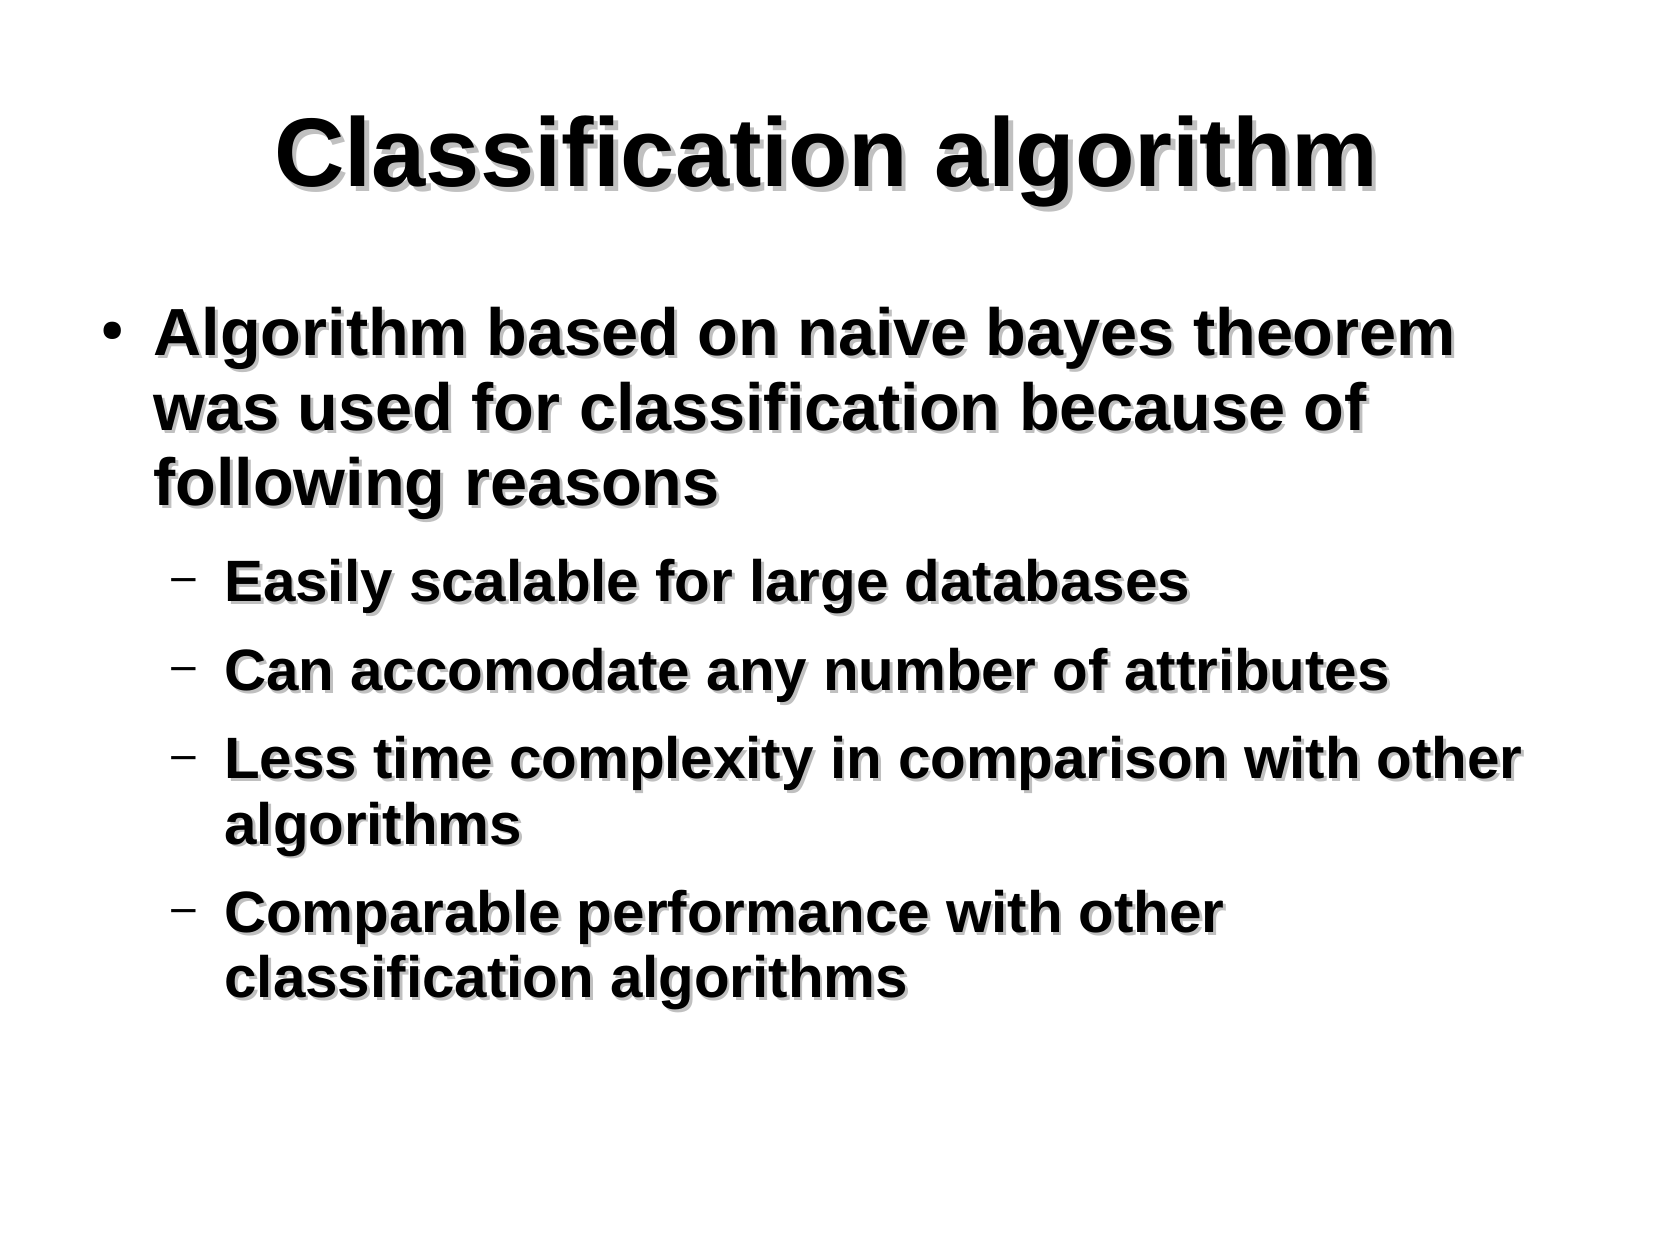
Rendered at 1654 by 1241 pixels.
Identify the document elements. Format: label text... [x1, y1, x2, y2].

title Classification algorithm [82, 49, 1571, 257]
list Algorithm based on naive bayes theorem was used for classification because of following reasons Easily scalable for large databases Can accomodate any number of attributes Less time complexity in comparison with other algorithms Comparable performance with other classification algorithms [82, 295, 1571, 1015]
